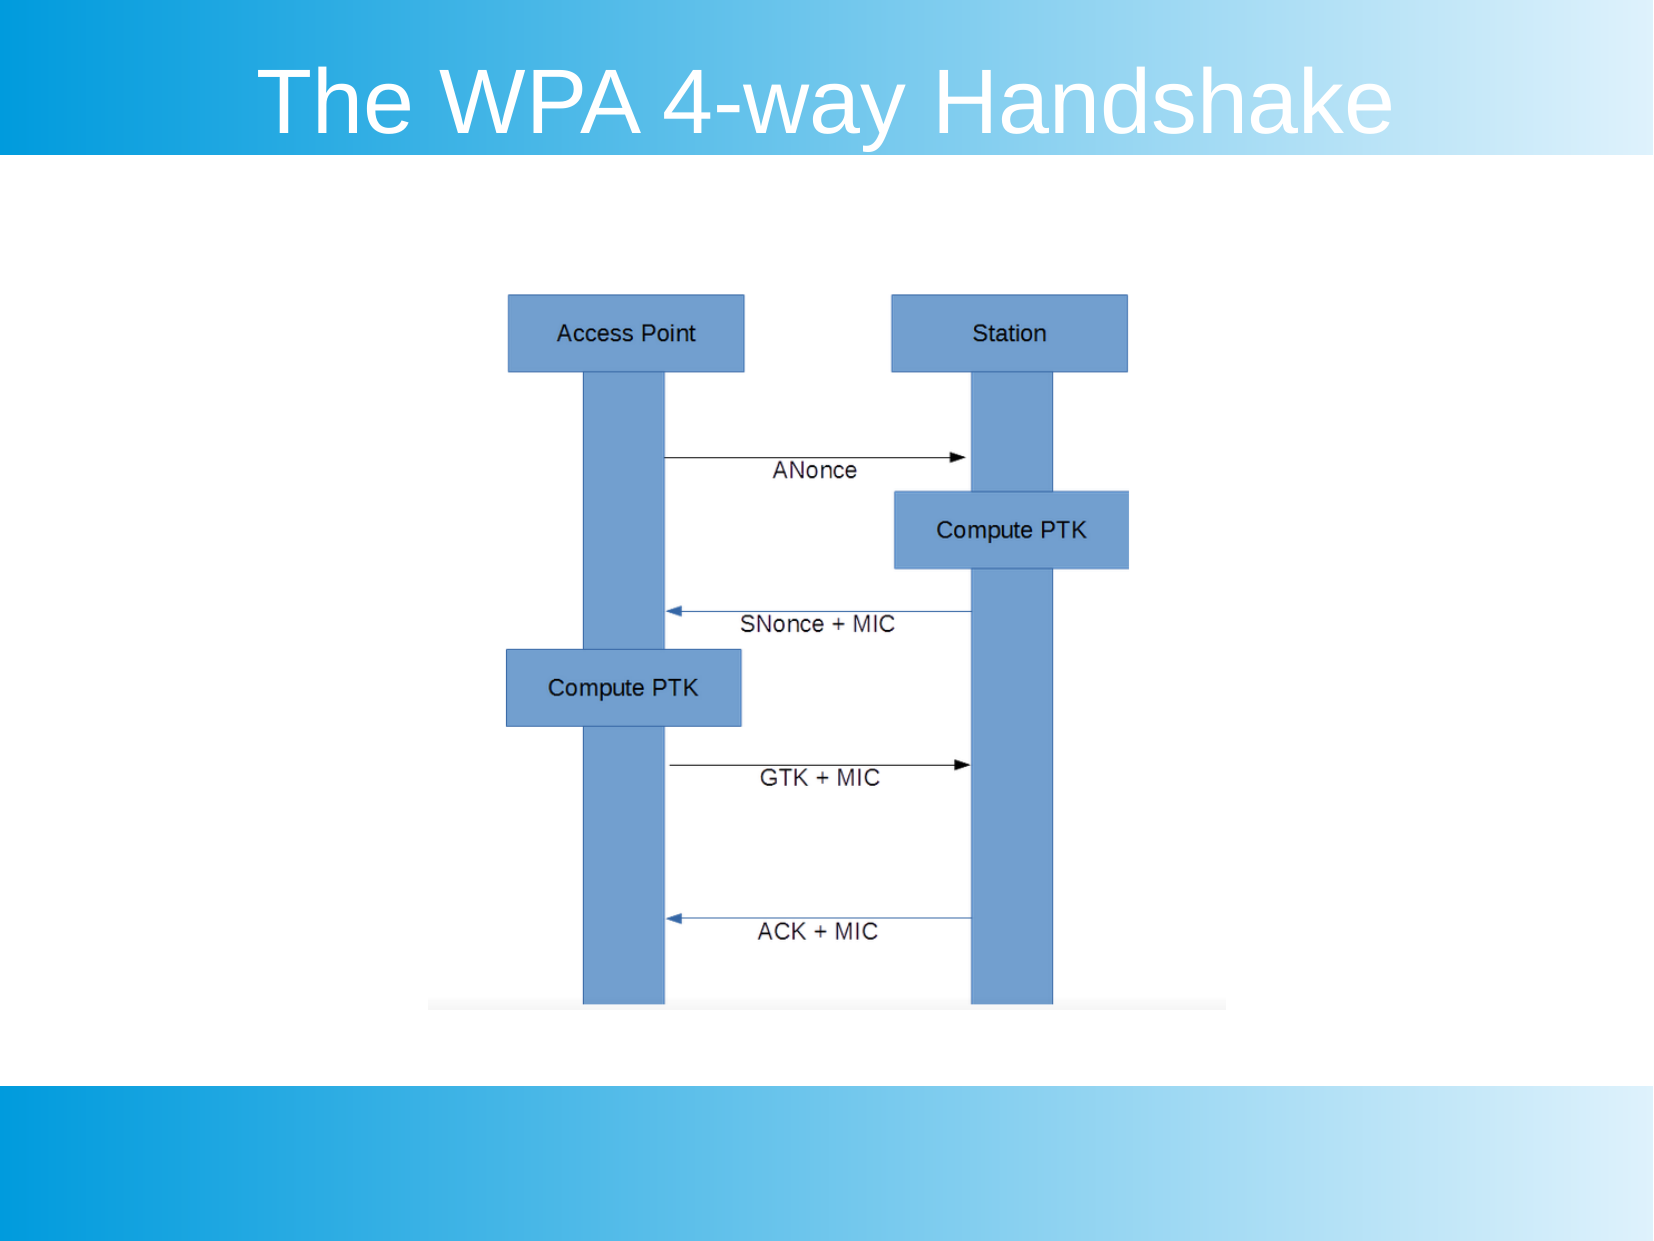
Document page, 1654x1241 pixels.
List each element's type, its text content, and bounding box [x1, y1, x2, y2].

title The WPA 4-way Handshake [82, 49, 1571, 155]
picture [428, 290, 1226, 1010]
